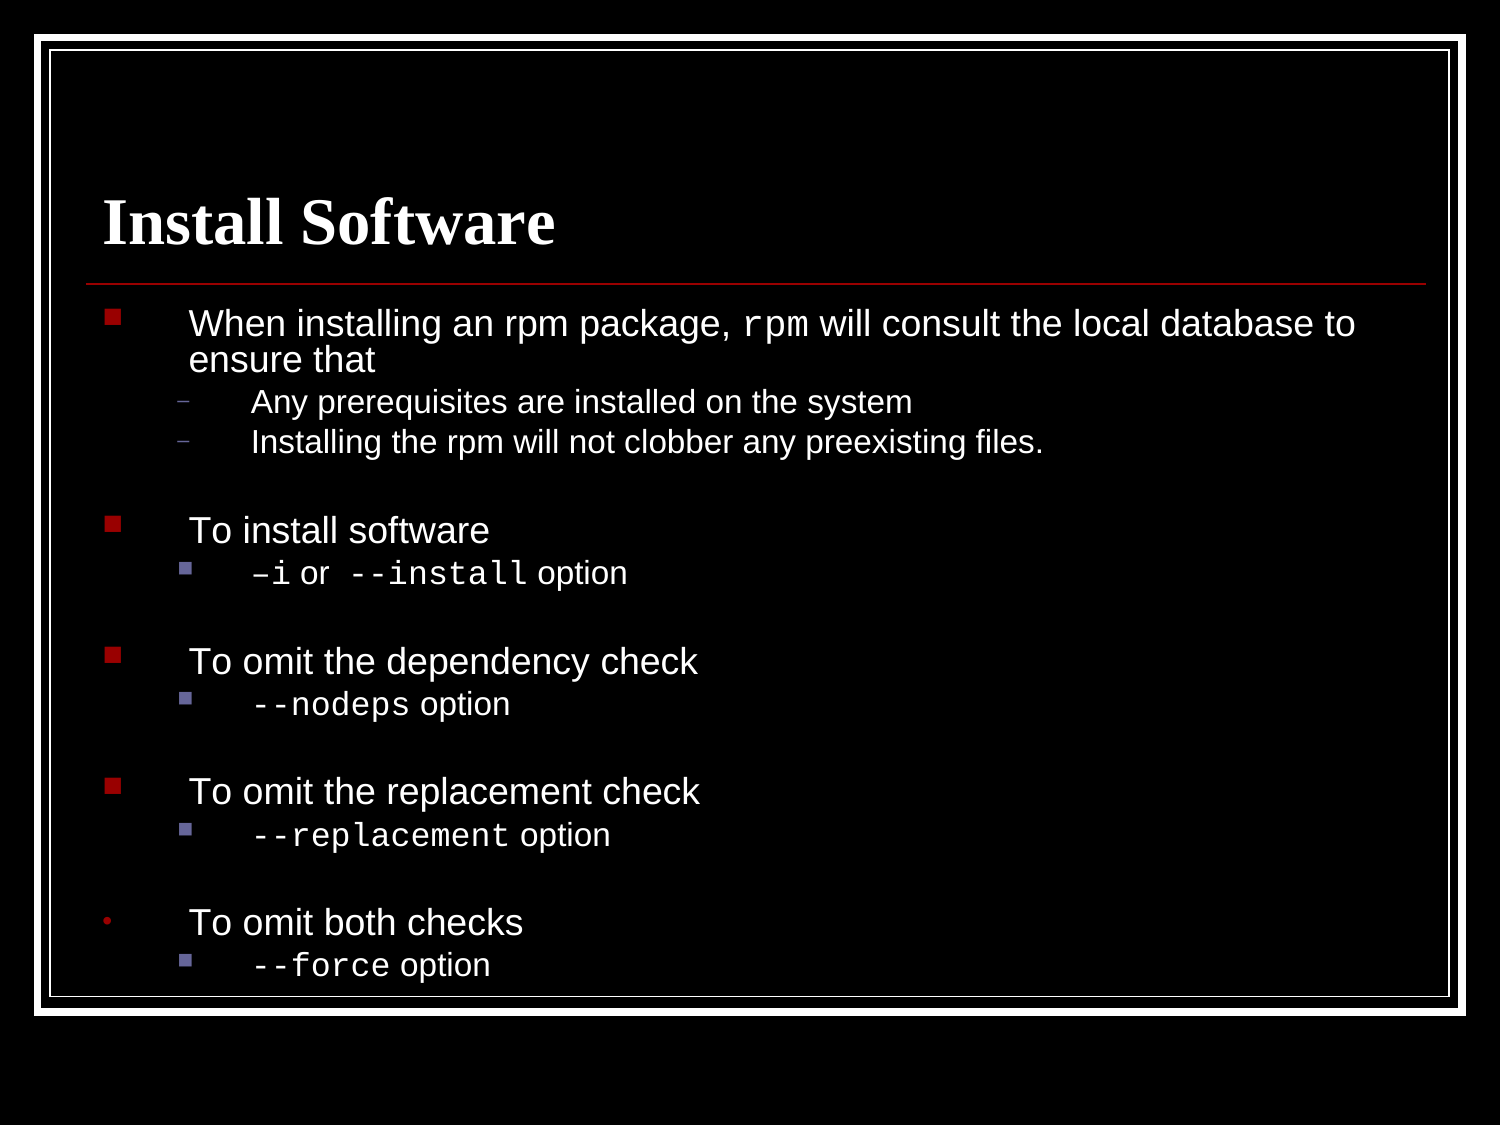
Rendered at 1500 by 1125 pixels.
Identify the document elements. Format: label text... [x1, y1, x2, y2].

title Install Software [87, 77, 1426, 266]
list When installing an rpm package, rpm will consult the local database to ensure that Any prerequisites are installed on the system Installing the rpm will not clobber any preexisting files. To install software –i or --install option To omit the dependency check --nodeps option To omit the replacement check --replacement option To omit both checks --force option [87, 299, 1426, 1012]
